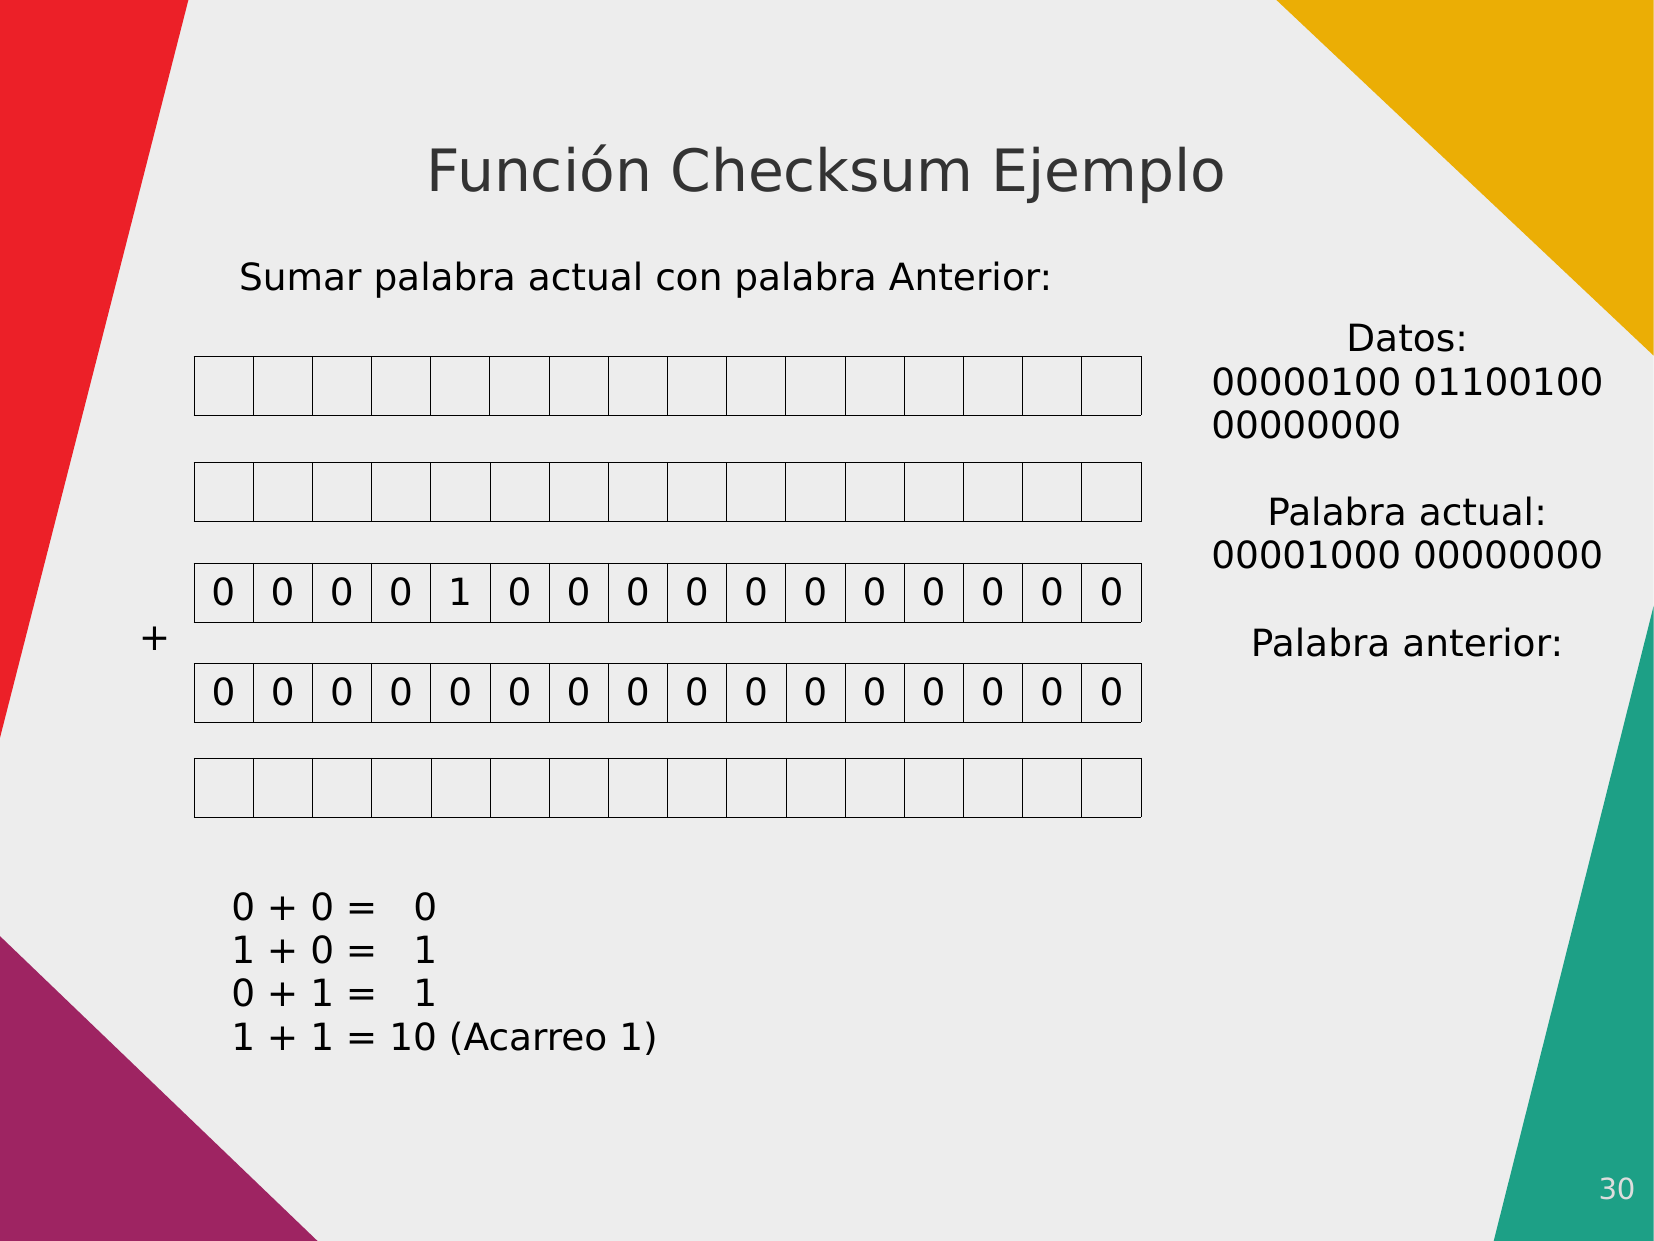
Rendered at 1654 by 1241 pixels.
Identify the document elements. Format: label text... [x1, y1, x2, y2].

table_header 0 [254, 564, 312, 622]
table_header 0 [195, 564, 253, 622]
table_header 0 [964, 664, 1022, 722]
table_header [372, 357, 430, 415]
table_header [964, 759, 1022, 817]
table_header [195, 357, 253, 415]
table_header [431, 463, 490, 521]
table_header [432, 759, 490, 817]
table_header [727, 463, 785, 521]
table_header [668, 463, 726, 521]
table_header 0 [905, 564, 963, 622]
table_header 0 [609, 564, 667, 622]
table_header [609, 357, 667, 415]
table_header [491, 463, 549, 521]
table_header [254, 357, 312, 415]
table_header [1023, 759, 1081, 817]
table_header 0 [1023, 564, 1081, 622]
table_header [964, 357, 1022, 415]
table_header 0 [550, 664, 608, 722]
table_header 0 [846, 664, 904, 722]
table_header [668, 357, 726, 415]
table_header 0 [254, 664, 312, 722]
table_header [313, 463, 371, 521]
table_header [786, 357, 845, 415]
table_header [609, 759, 667, 817]
table_header 0 [195, 664, 253, 722]
table_header [668, 759, 726, 817]
table_header [1082, 759, 1141, 817]
table_header [313, 357, 371, 415]
table_header [905, 463, 963, 521]
table_header [491, 759, 549, 817]
table_header [1023, 463, 1081, 521]
table_header [372, 759, 431, 817]
table_header [846, 463, 904, 521]
table_header [609, 463, 667, 521]
table_header 0 [491, 564, 549, 622]
title Función Checksum Ejemplo [114, 73, 1539, 271]
table_header 0 [372, 564, 430, 622]
table_header [727, 357, 785, 415]
table_header [490, 357, 549, 415]
table_header 0 [668, 664, 726, 722]
table_header [195, 463, 253, 521]
table_header 0 [431, 664, 490, 722]
table_header 0 [313, 564, 371, 622]
table_header [905, 357, 963, 415]
table_header 0 [313, 664, 371, 722]
table_header [1082, 463, 1141, 521]
text_box + [124, 608, 186, 667]
table_header 0 [372, 664, 430, 722]
table_header [254, 463, 312, 521]
table_header [372, 463, 430, 521]
table_header 0 [668, 564, 726, 622]
text_box Datos: 00000100 01100100 00000000 Palabra actual: 00001000 00000000 Palabra anterior: [1196, 309, 1619, 1021]
table_header [846, 759, 904, 817]
table_header [786, 463, 845, 521]
table_header [1082, 357, 1141, 415]
table_header 0 [727, 564, 785, 622]
table_header [787, 759, 845, 817]
table_header 0 [964, 564, 1022, 622]
table_header 0 [1023, 664, 1081, 722]
table_header 0 [550, 564, 608, 622]
table_header [550, 357, 608, 415]
table_header [846, 357, 904, 415]
table_header 0 [491, 664, 549, 722]
table_header [195, 759, 253, 817]
table_header [905, 759, 963, 817]
table_header 0 [609, 664, 667, 722]
table_header 0 [1082, 664, 1141, 722]
table_header 0 [787, 664, 845, 722]
table_header [254, 759, 312, 817]
table_header [964, 463, 1022, 521]
table_header [313, 759, 371, 817]
table_header 0 [905, 664, 963, 722]
table_header 0 [846, 564, 904, 622]
text_box 0 + 0 = 0 1 + 0 = 1 0 + 1 = 1 1 + 1 = 10 (Acarreo 1) [216, 877, 674, 1067]
table_header [431, 357, 489, 415]
table_header [1023, 357, 1081, 415]
table_header [550, 759, 608, 817]
table_header 0 [727, 664, 786, 722]
table_header [550, 463, 608, 521]
table_header 0 [786, 564, 845, 622]
table_header [727, 759, 786, 817]
table_header 1 [431, 564, 490, 622]
table_header 0 [1082, 564, 1141, 622]
text_box Sumar palabra actual con palabra Anterior: [224, 248, 1069, 307]
